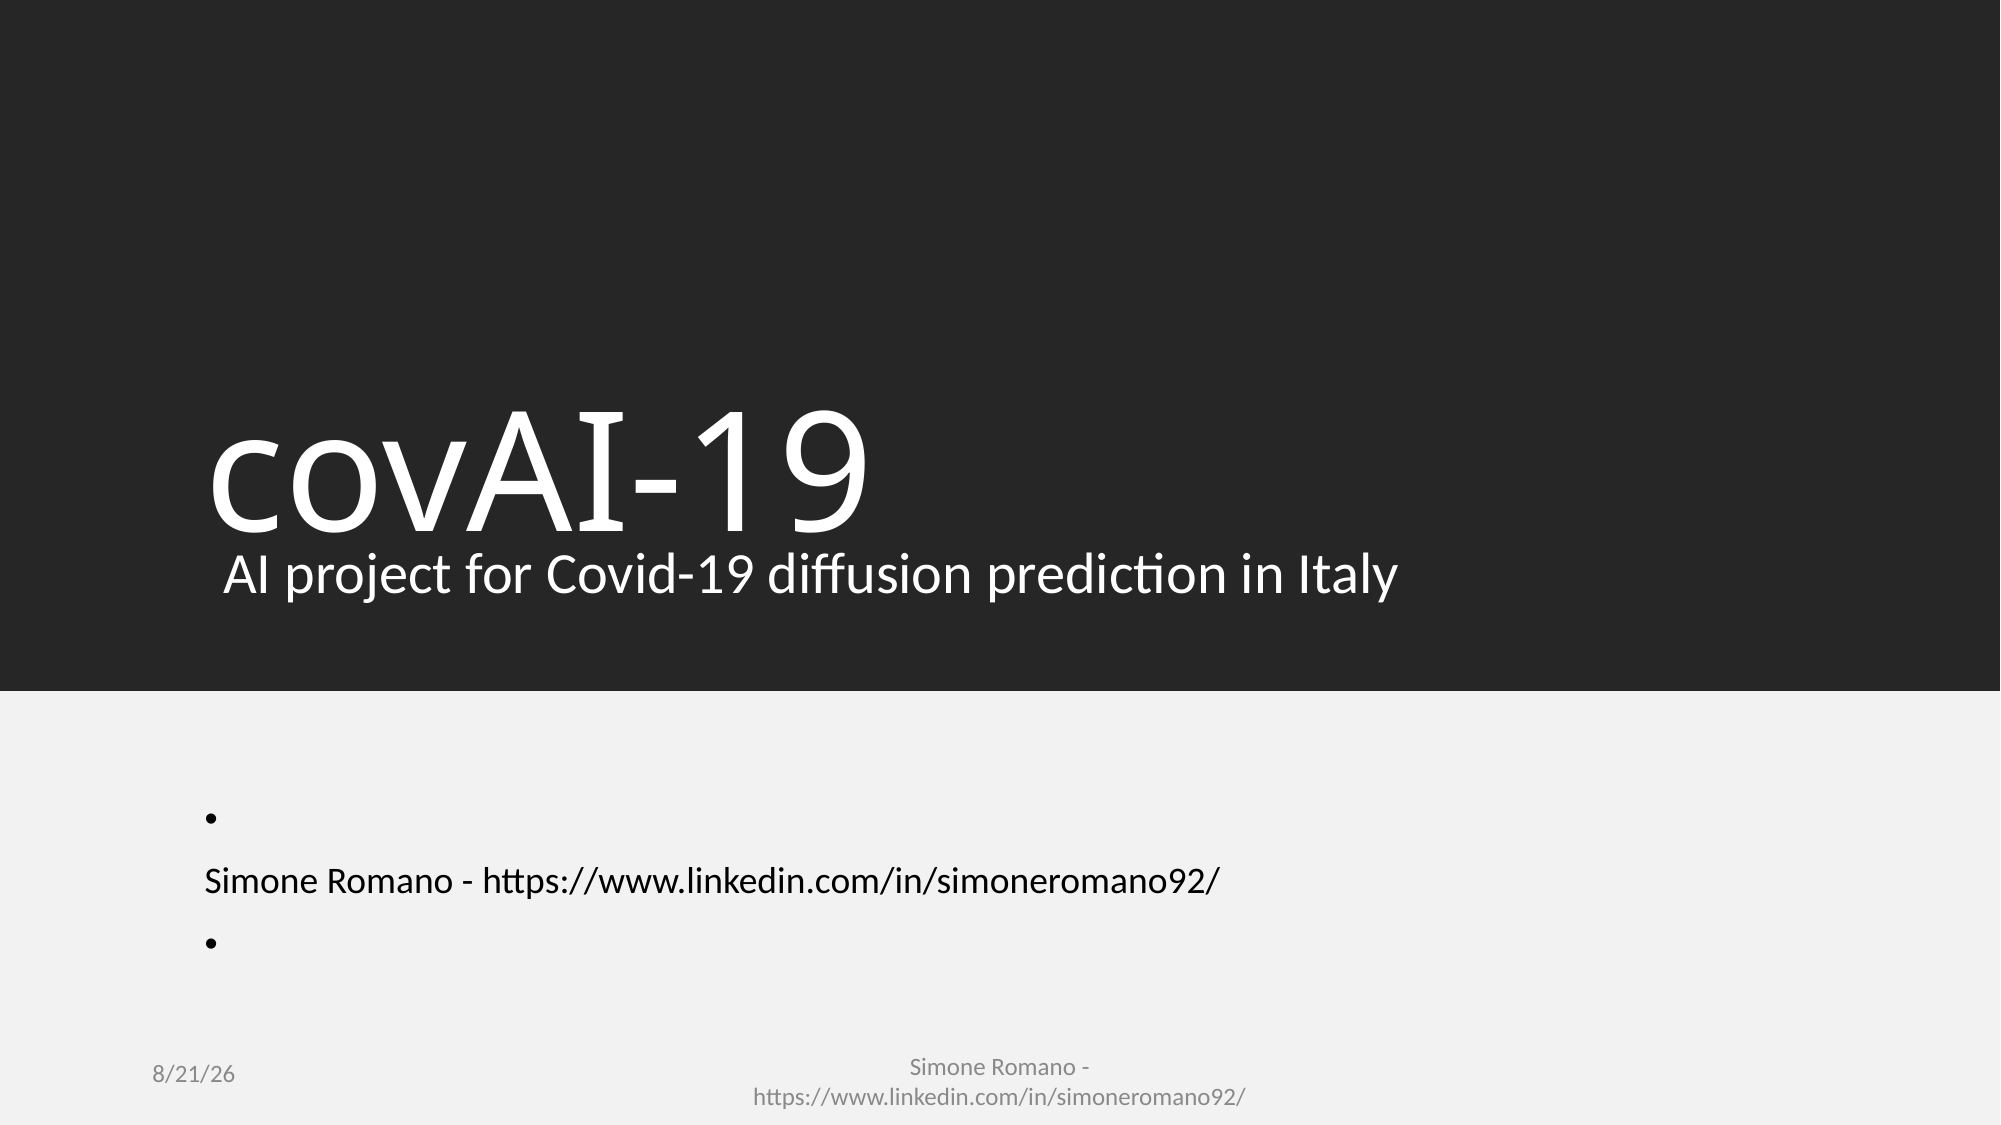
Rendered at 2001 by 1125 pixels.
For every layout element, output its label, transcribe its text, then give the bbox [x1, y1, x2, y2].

text_box Simone Romano - https://www.linkedin.com/in/simoneromano92/ [662, 1042, 1338, 1103]
title covAI-19 [189, 30, 1812, 576]
text_box [0, 0, 2000, 1125]
text_box AI project for Covid-19 diffusion prediction in Italy [208, 528, 1458, 613]
subtitle Simone Romano - https://www.linkedin.com/in/simoneromano92/ [189, 788, 1812, 1020]
